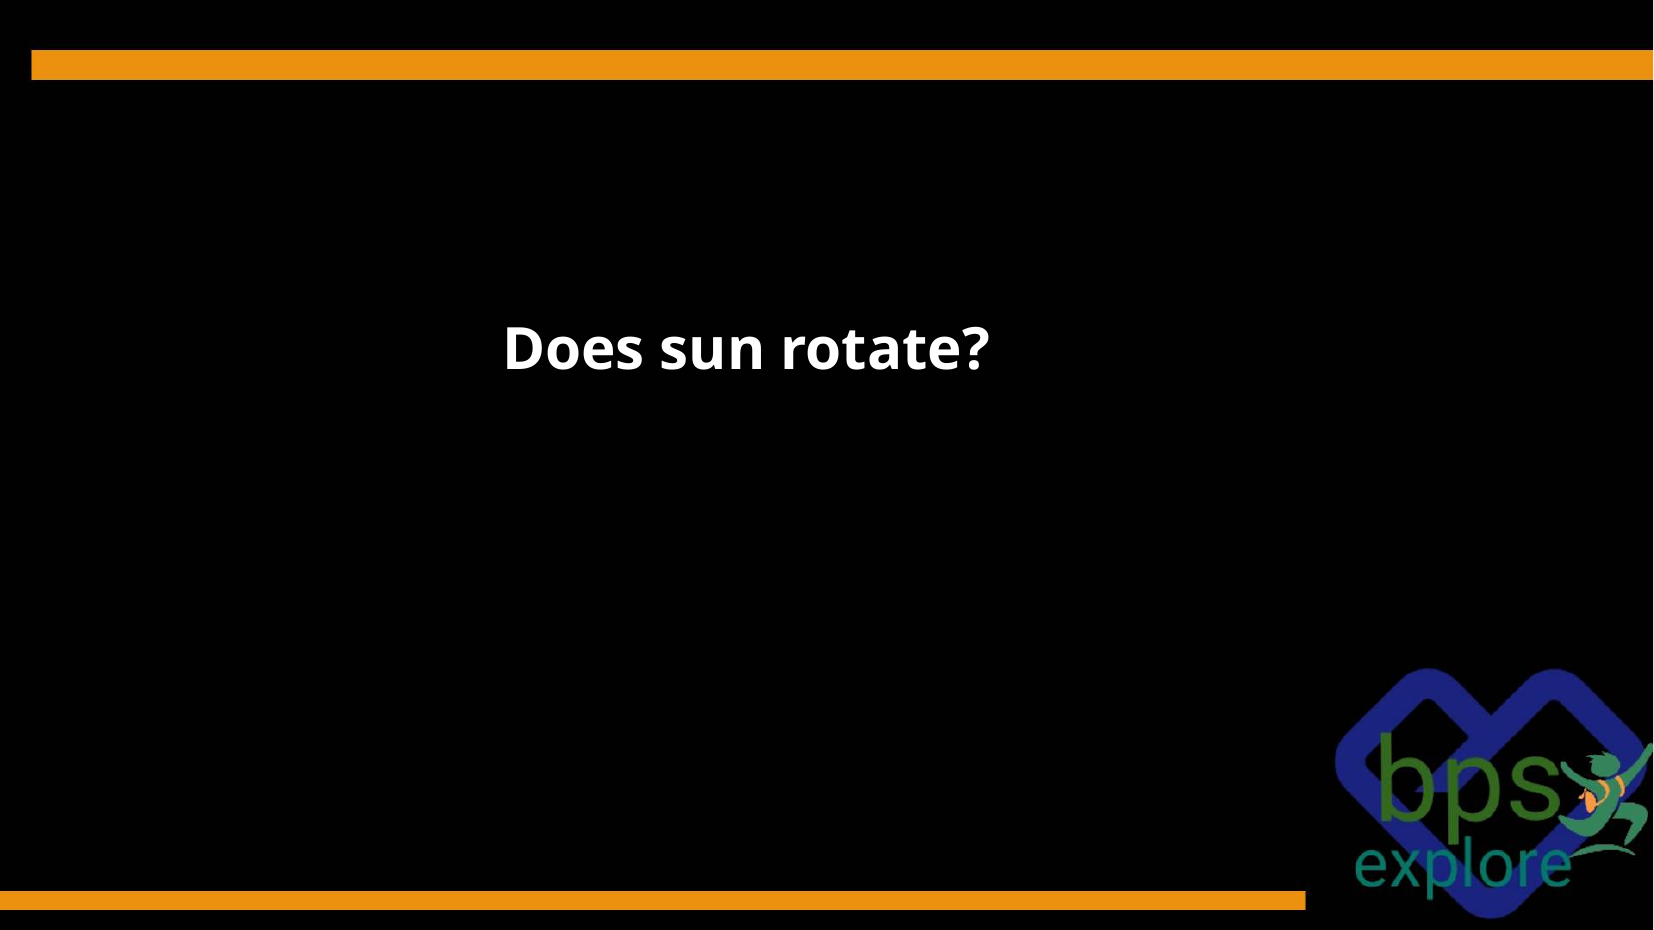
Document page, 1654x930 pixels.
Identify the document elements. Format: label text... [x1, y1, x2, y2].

text_box Does sun rotate? [487, 300, 1051, 413]
picture [0, 0, 1654, 930]
